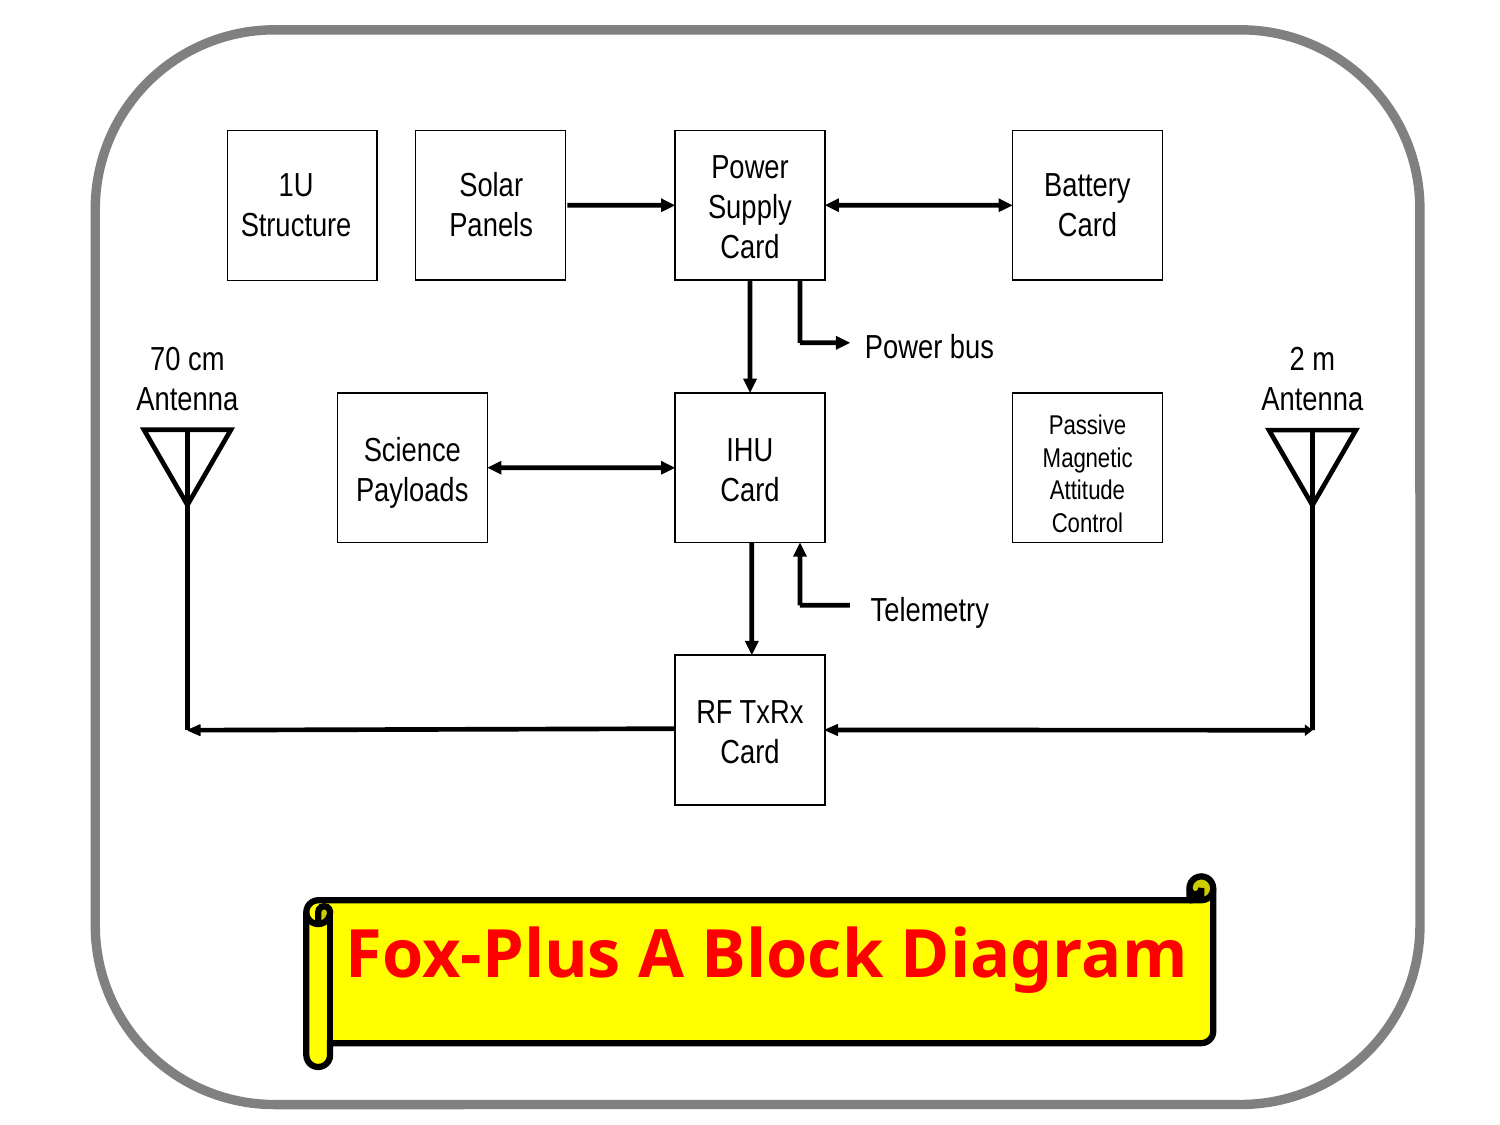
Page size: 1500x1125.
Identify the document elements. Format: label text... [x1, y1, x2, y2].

text_box Passive Magnetic Attitude Control [1012, 399, 1163, 546]
text_box Science Payloads [337, 392, 488, 543]
text_box [310, 876, 1214, 903]
text_box Telemetry [855, 580, 1005, 636]
text_box 70 cm Antenna [121, 330, 254, 425]
text_box RF TxRx Card [675, 654, 825, 805]
text_box Power Supply Card [675, 130, 825, 281]
text_box 1U Structure [221, 155, 372, 251]
text_box Power bus [849, 317, 1010, 373]
text_box Solar Panels [416, 155, 567, 251]
text_box Battery Card [1012, 155, 1163, 251]
text_box IHU Card [675, 392, 825, 543]
text_box Fox-Plus A Block Diagram [260, 903, 1273, 998]
text_box 2 m Antenna [1246, 330, 1379, 425]
text_box [306, 998, 1214, 1068]
